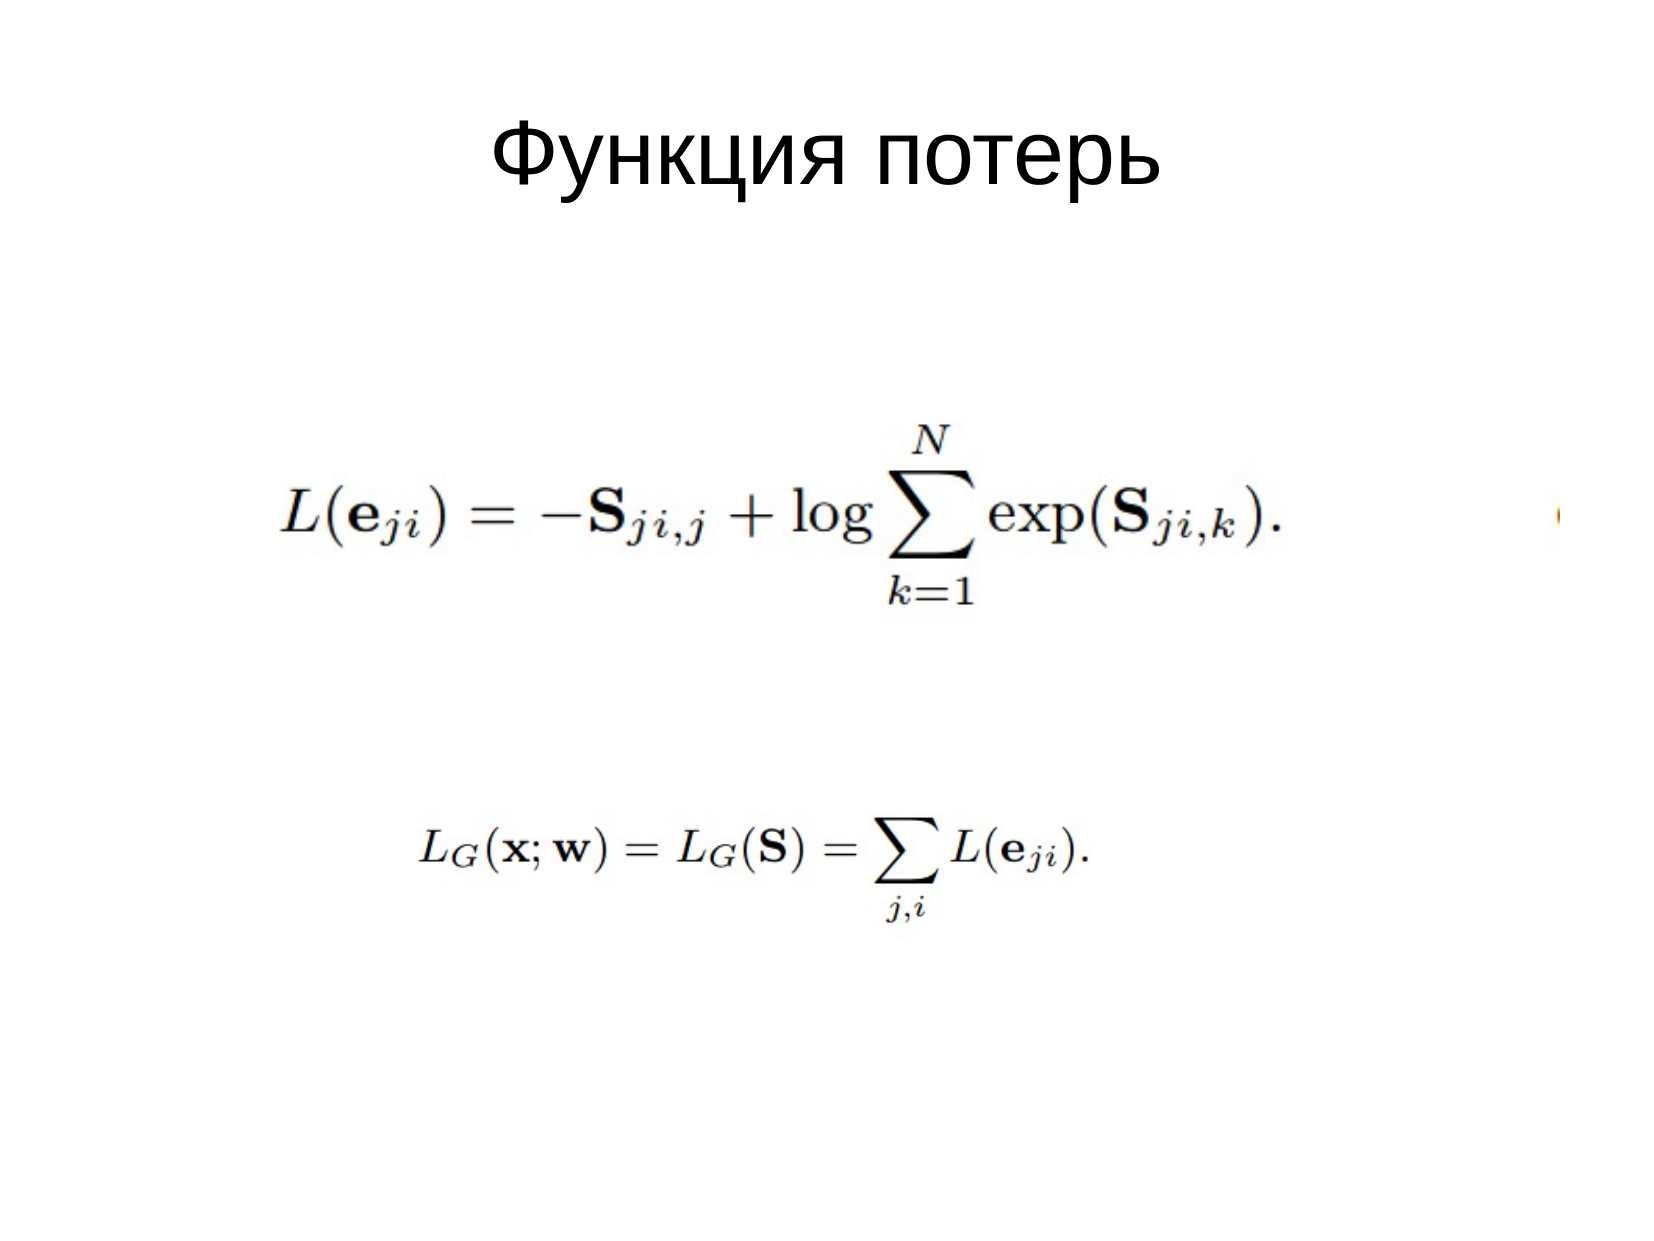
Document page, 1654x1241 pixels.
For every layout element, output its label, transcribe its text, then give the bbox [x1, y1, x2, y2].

picture [342, 763, 1213, 981]
title Функция потерь [82, 49, 1571, 257]
picture [80, 354, 1560, 674]
